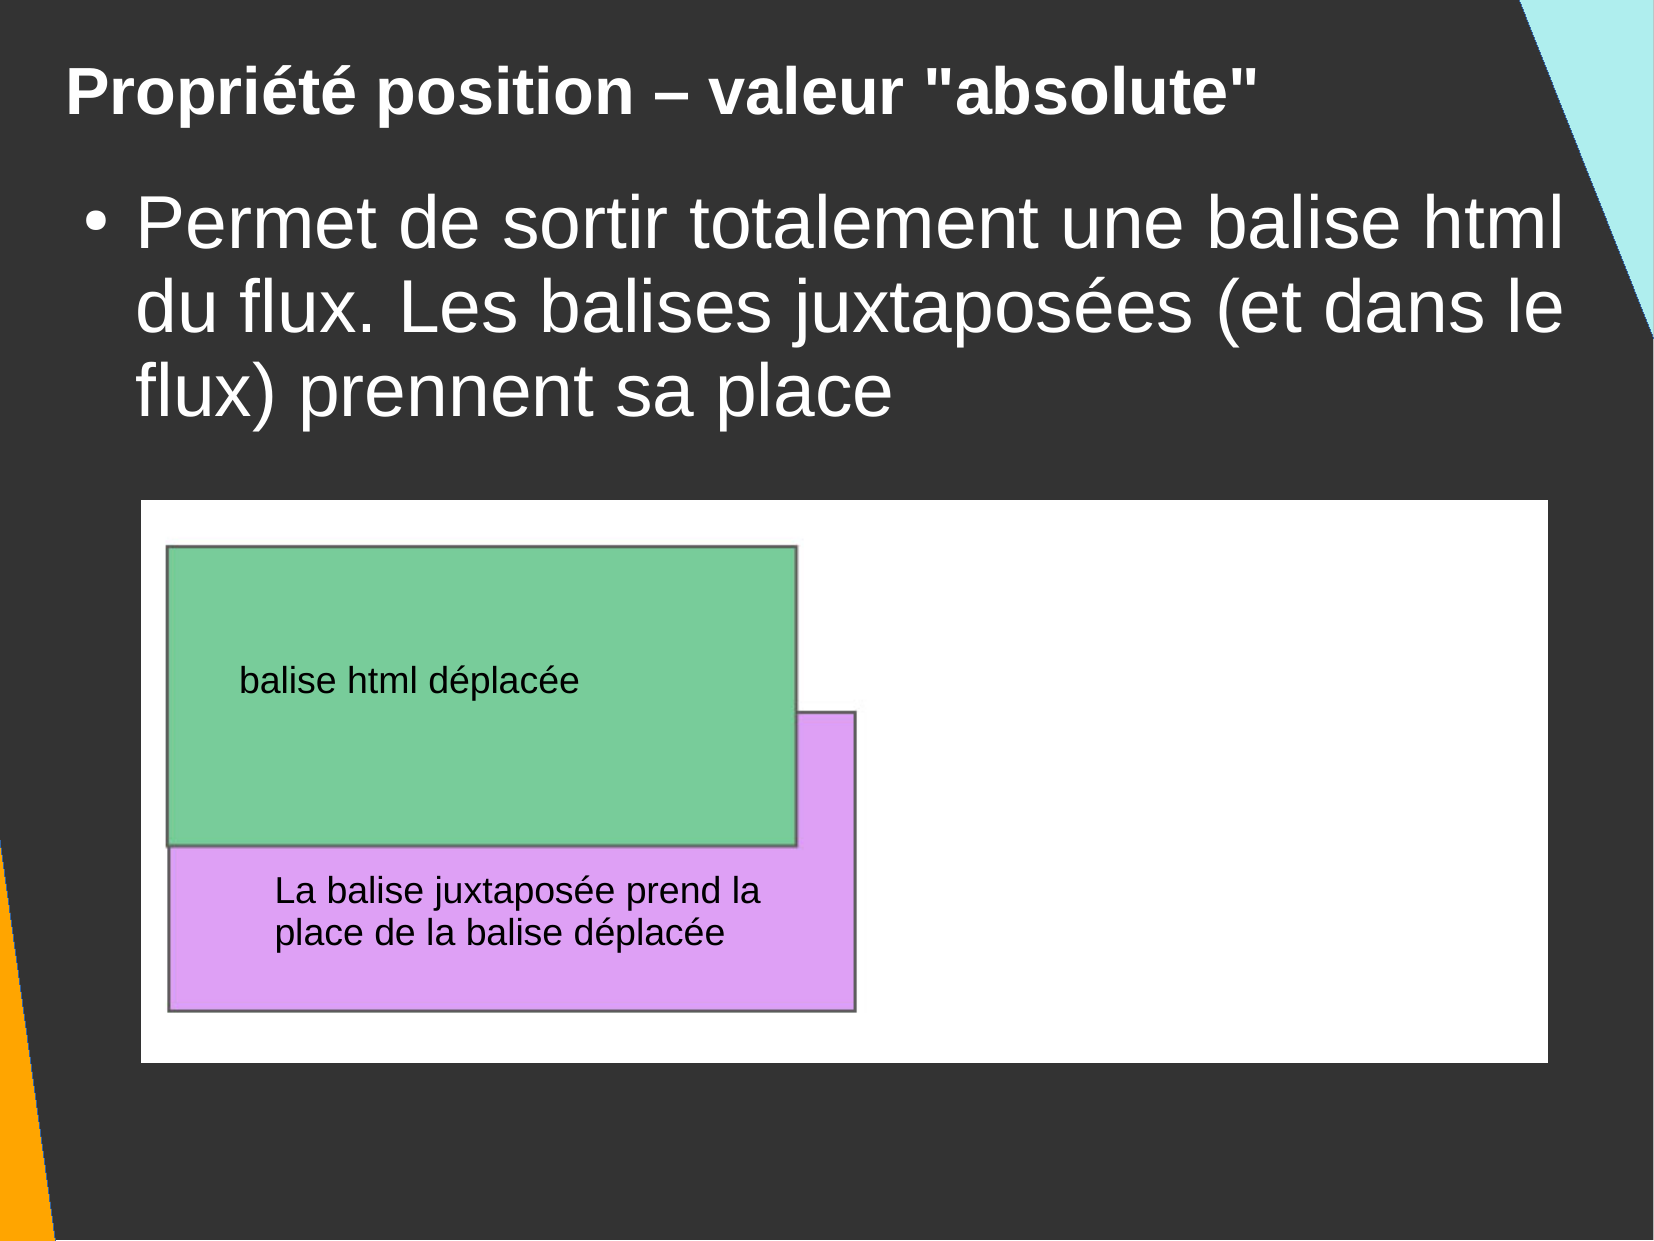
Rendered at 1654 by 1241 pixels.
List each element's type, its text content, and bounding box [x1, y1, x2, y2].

picture [141, 500, 1548, 1063]
title Propriété position – valeur "absolute" [64, 54, 1553, 135]
text_box La balise juxtaposée prend la place de la balise déplacée [259, 862, 804, 962]
text_box [1519, 0, 1654, 339]
list Permet de sortir totalement une balise html du flux. Les balises juxtaposées (et dans le flux) prennent sa place [64, 180, 1604, 449]
text_box [0, 839, 56, 1241]
text_box balise html déplacée [224, 651, 603, 709]
